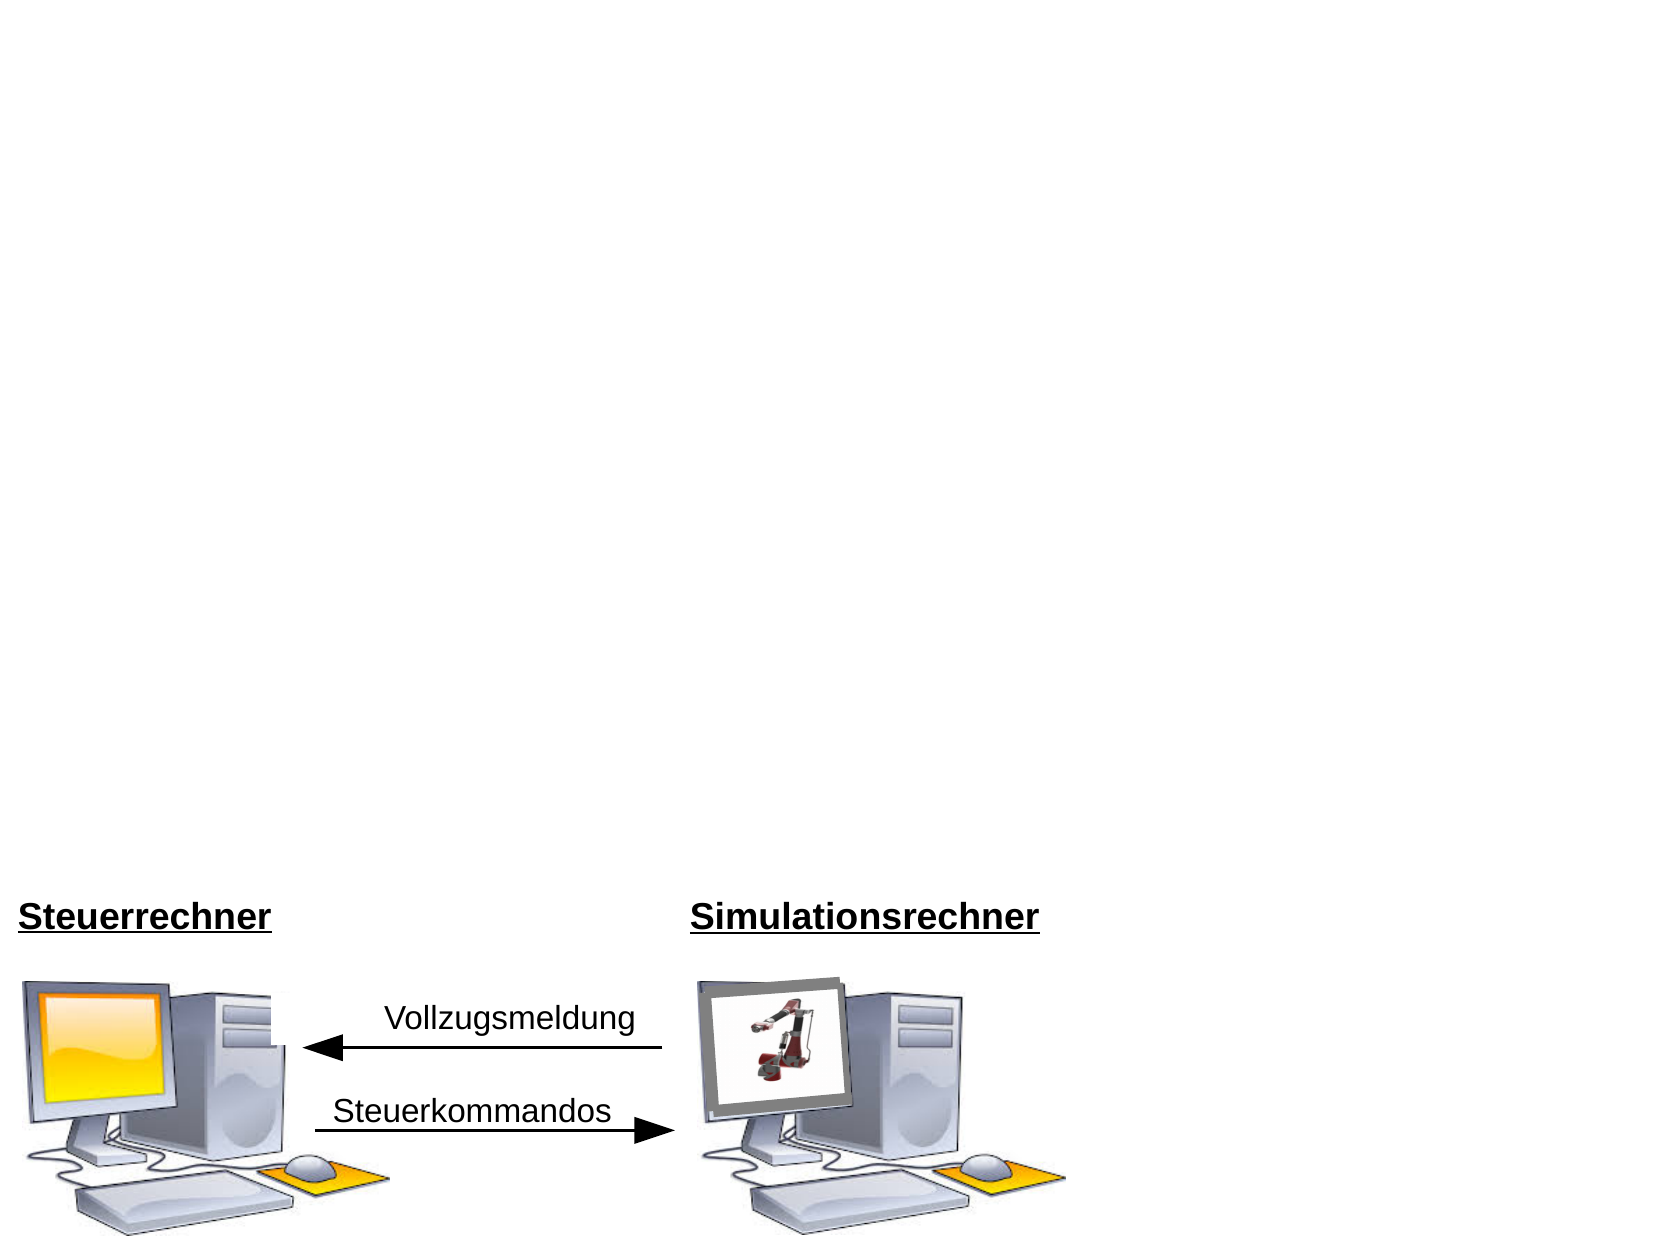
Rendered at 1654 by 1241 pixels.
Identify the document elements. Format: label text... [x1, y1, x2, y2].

text_box Steuerrechner [3, 887, 364, 945]
text_box Steuerkommandos [299, 1085, 645, 1138]
text_box Simulationsrechner [675, 888, 1066, 946]
picture [697, 981, 1066, 1236]
text_box Vollzugsmeldung [271, 992, 697, 1045]
picture [712, 990, 844, 1104]
picture [22, 981, 390, 1236]
